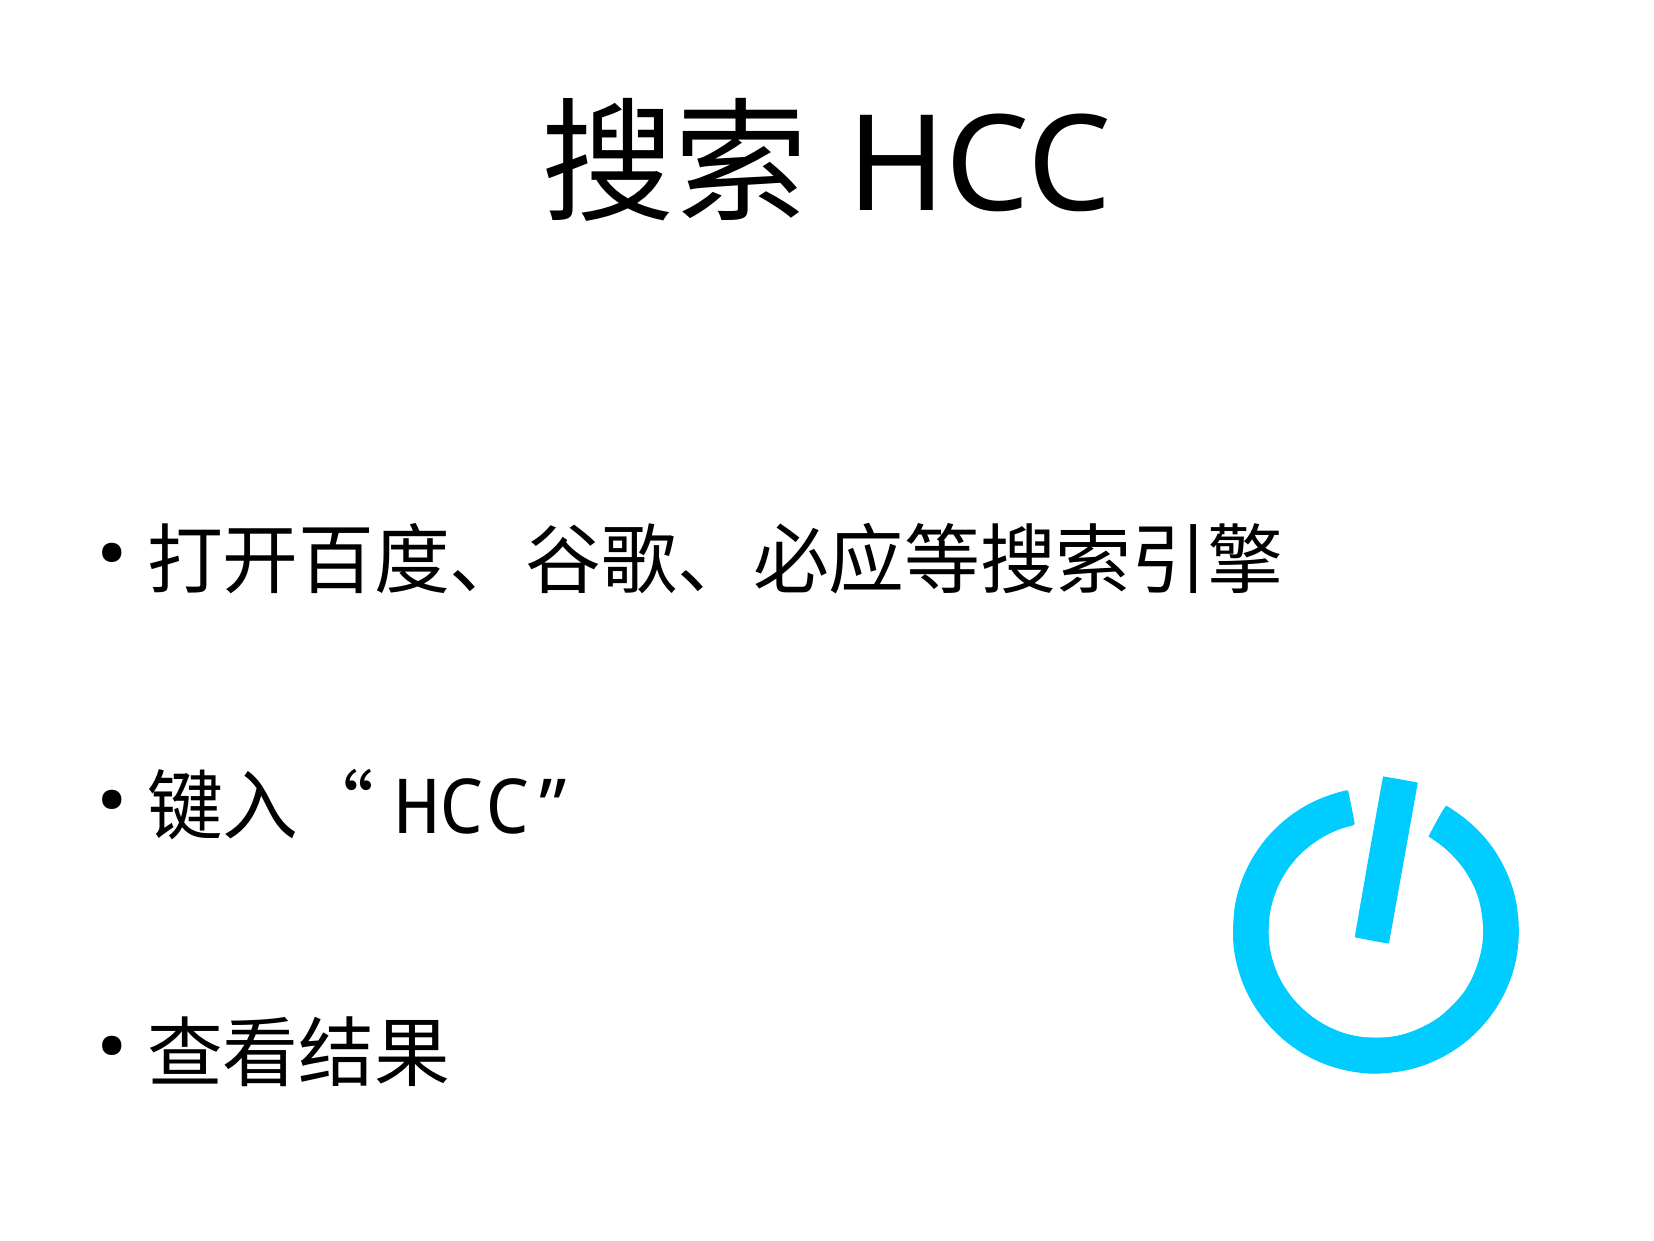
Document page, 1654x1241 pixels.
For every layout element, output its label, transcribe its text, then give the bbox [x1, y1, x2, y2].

list 打开百度、谷歌、必应等搜索引擎 键入“HCC” 查看结果 [82, 390, 1571, 1109]
title 搜索HCC [82, 49, 1571, 257]
